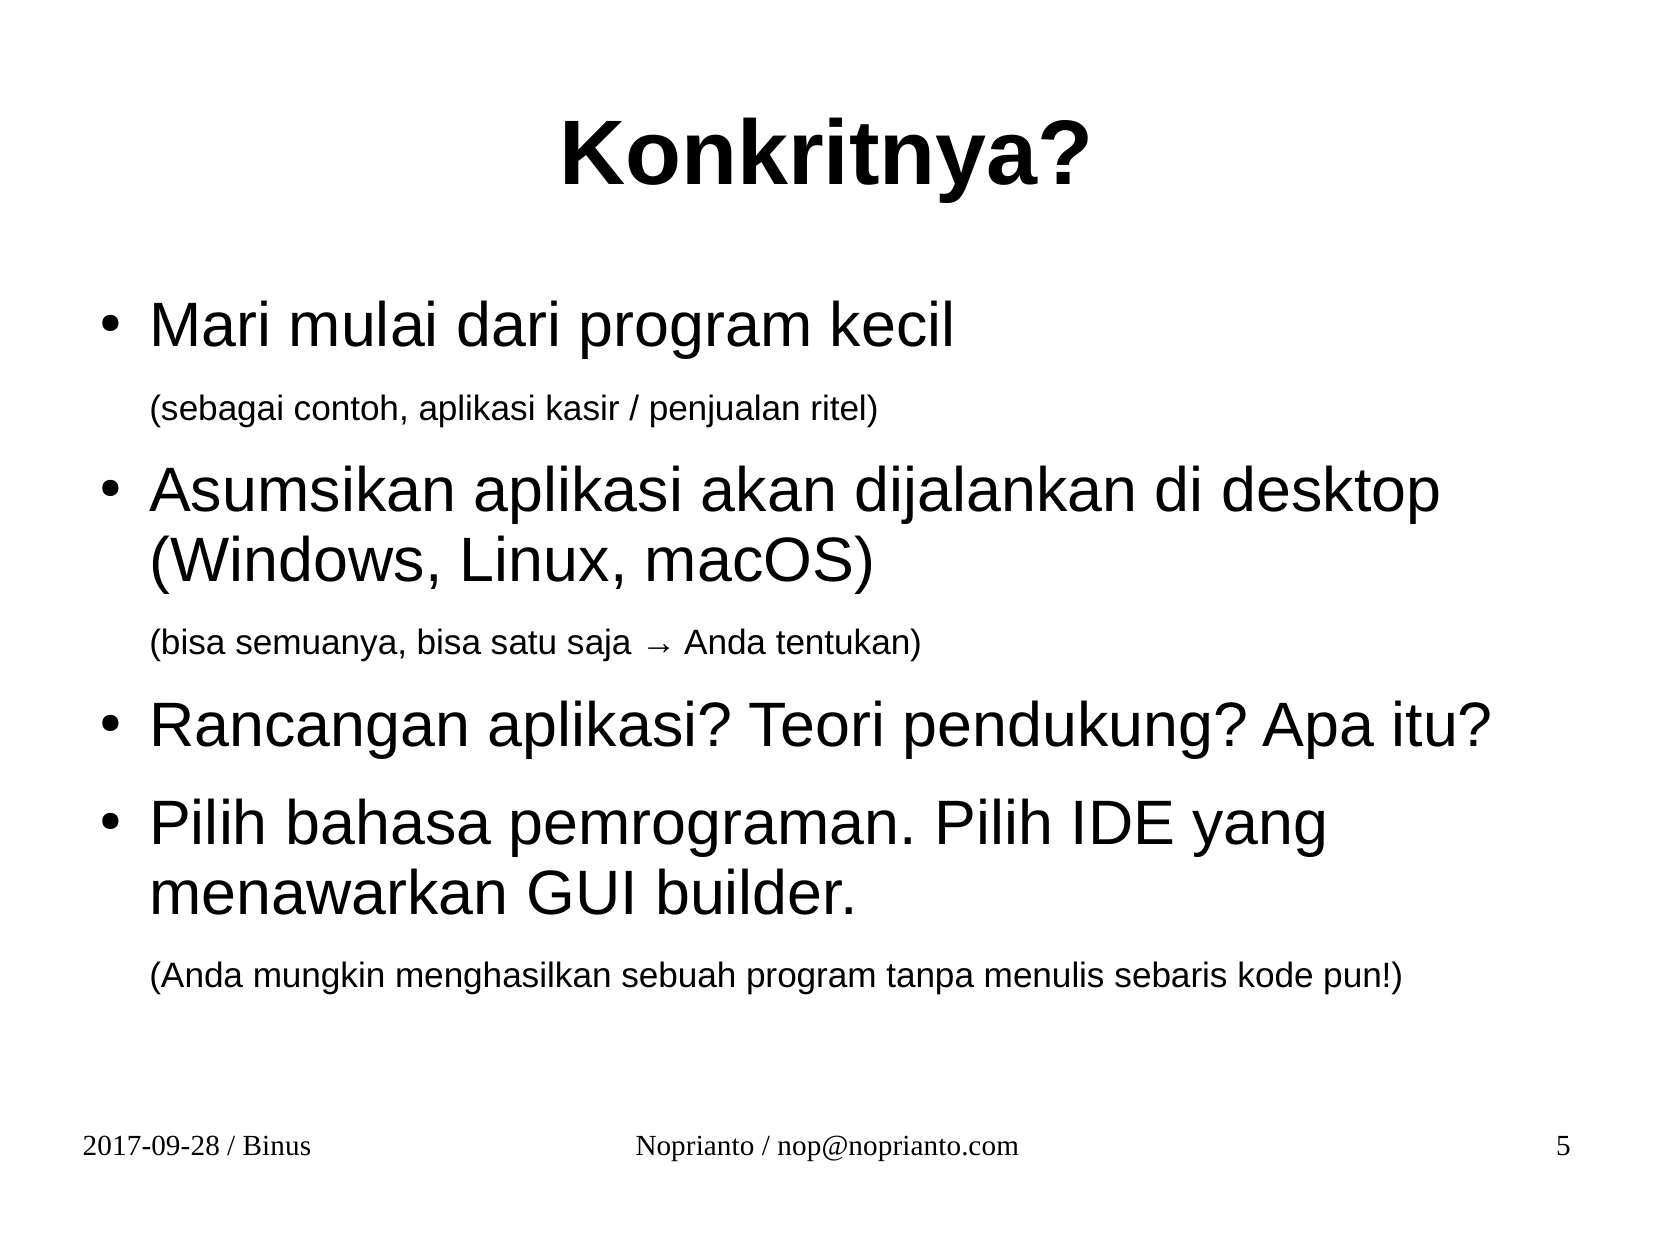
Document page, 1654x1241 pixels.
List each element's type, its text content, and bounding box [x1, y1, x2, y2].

title Konkritnya? [82, 49, 1571, 257]
list Mari mulai dari program kecil (sebagai contoh, aplikasi kasir / penjualan ritel) Asumsikan aplikasi akan dijalankan di desktop (Windows, Linux, macOS) (bisa semuanya, bisa satu saja → Anda tentukan) Rancangan aplikasi? Teori pendukung? Apa itu? Pilih bahasa pemrograman. Pilih IDE yang menawarkan GUI builder. (Anda mungkin menghasilkan sebuah program tanpa menulis sebaris kode pun!) [82, 290, 1571, 1010]
